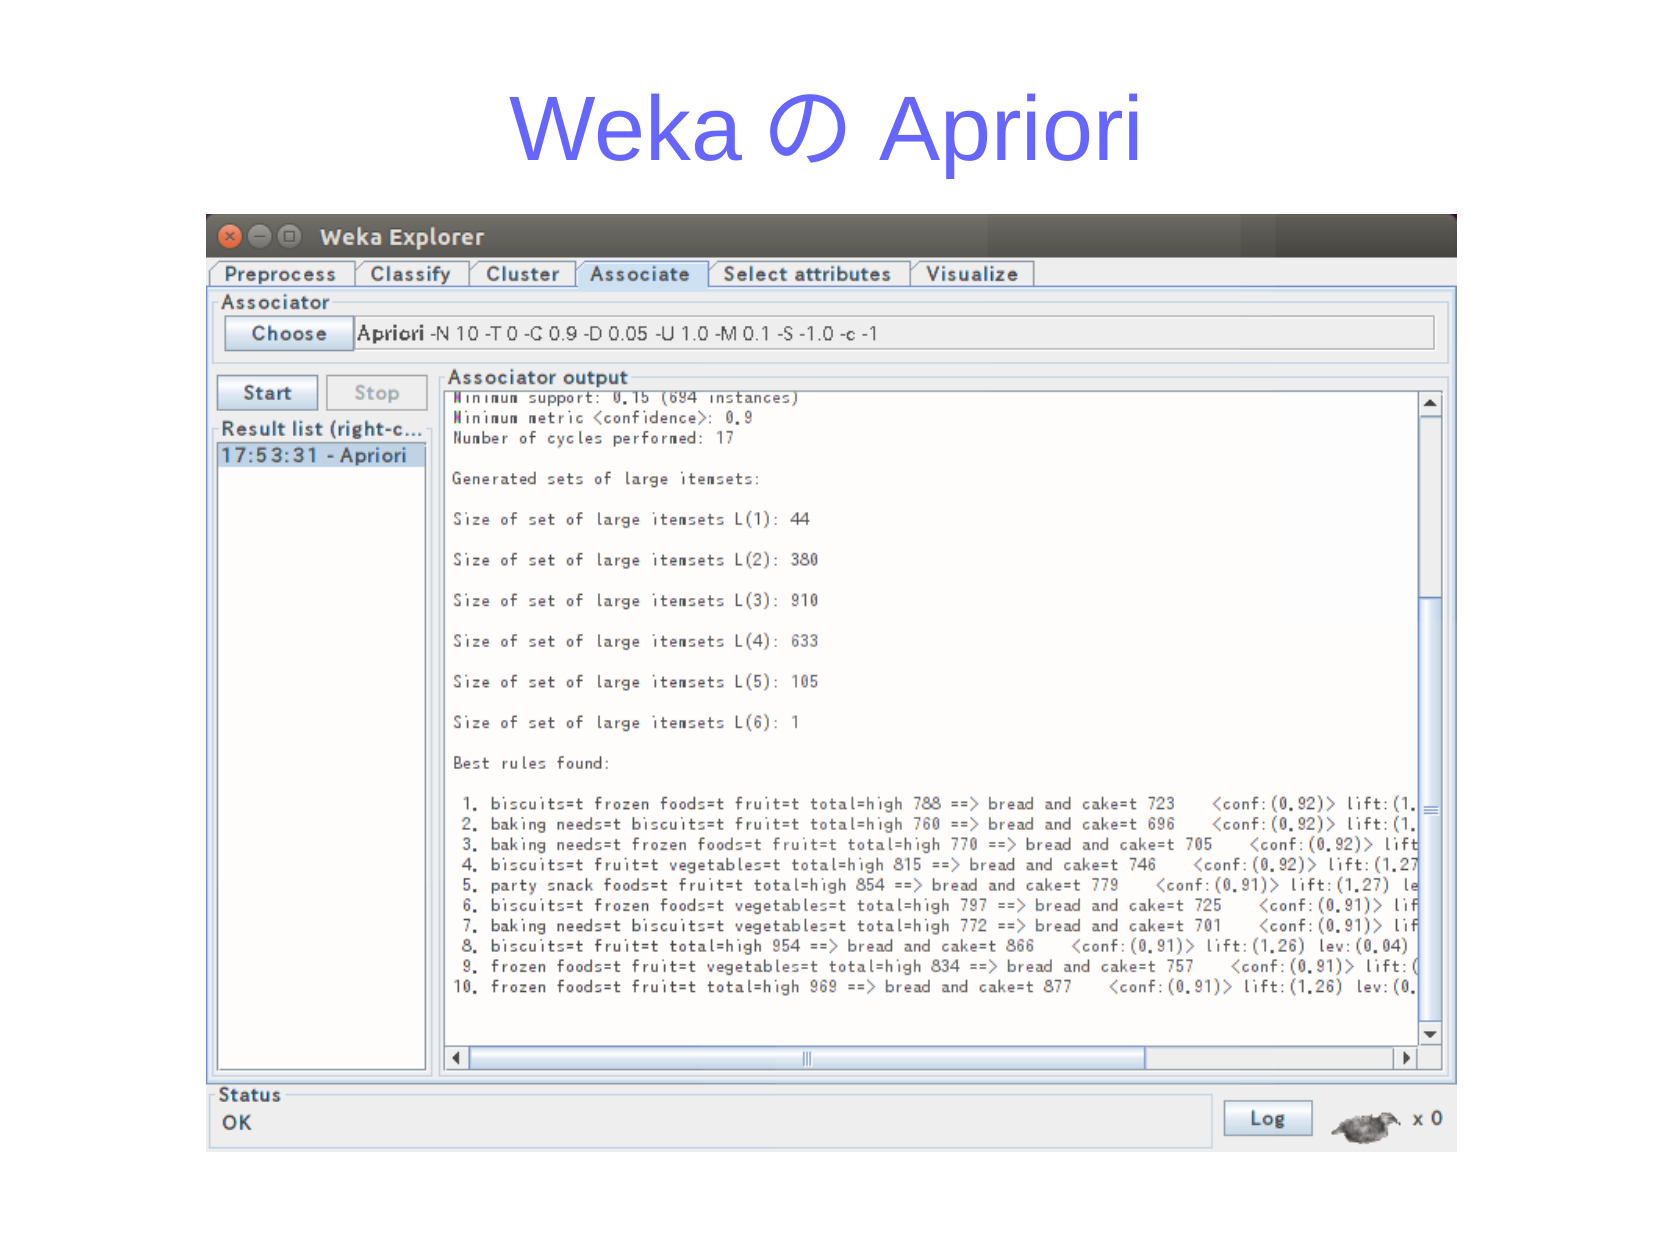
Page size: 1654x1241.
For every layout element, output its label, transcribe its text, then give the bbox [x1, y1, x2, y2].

picture [206, 214, 1457, 1152]
title WekaのApriori [82, 41, 1571, 210]
